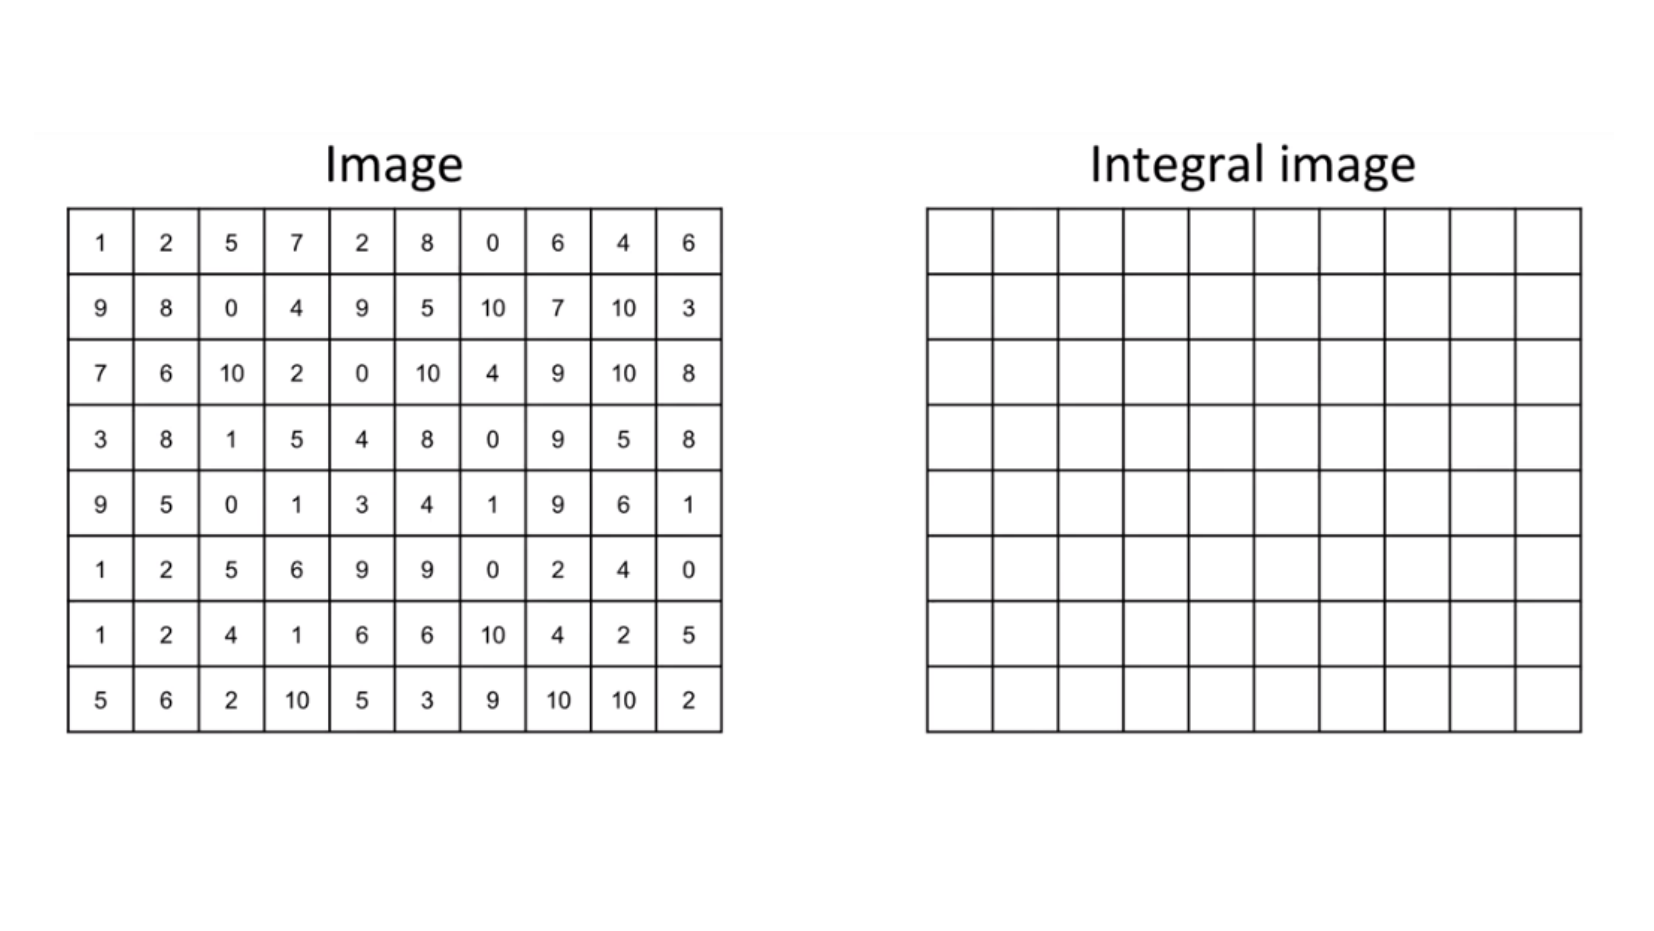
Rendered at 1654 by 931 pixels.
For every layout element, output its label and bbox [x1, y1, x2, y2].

picture [34, 132, 1614, 780]
